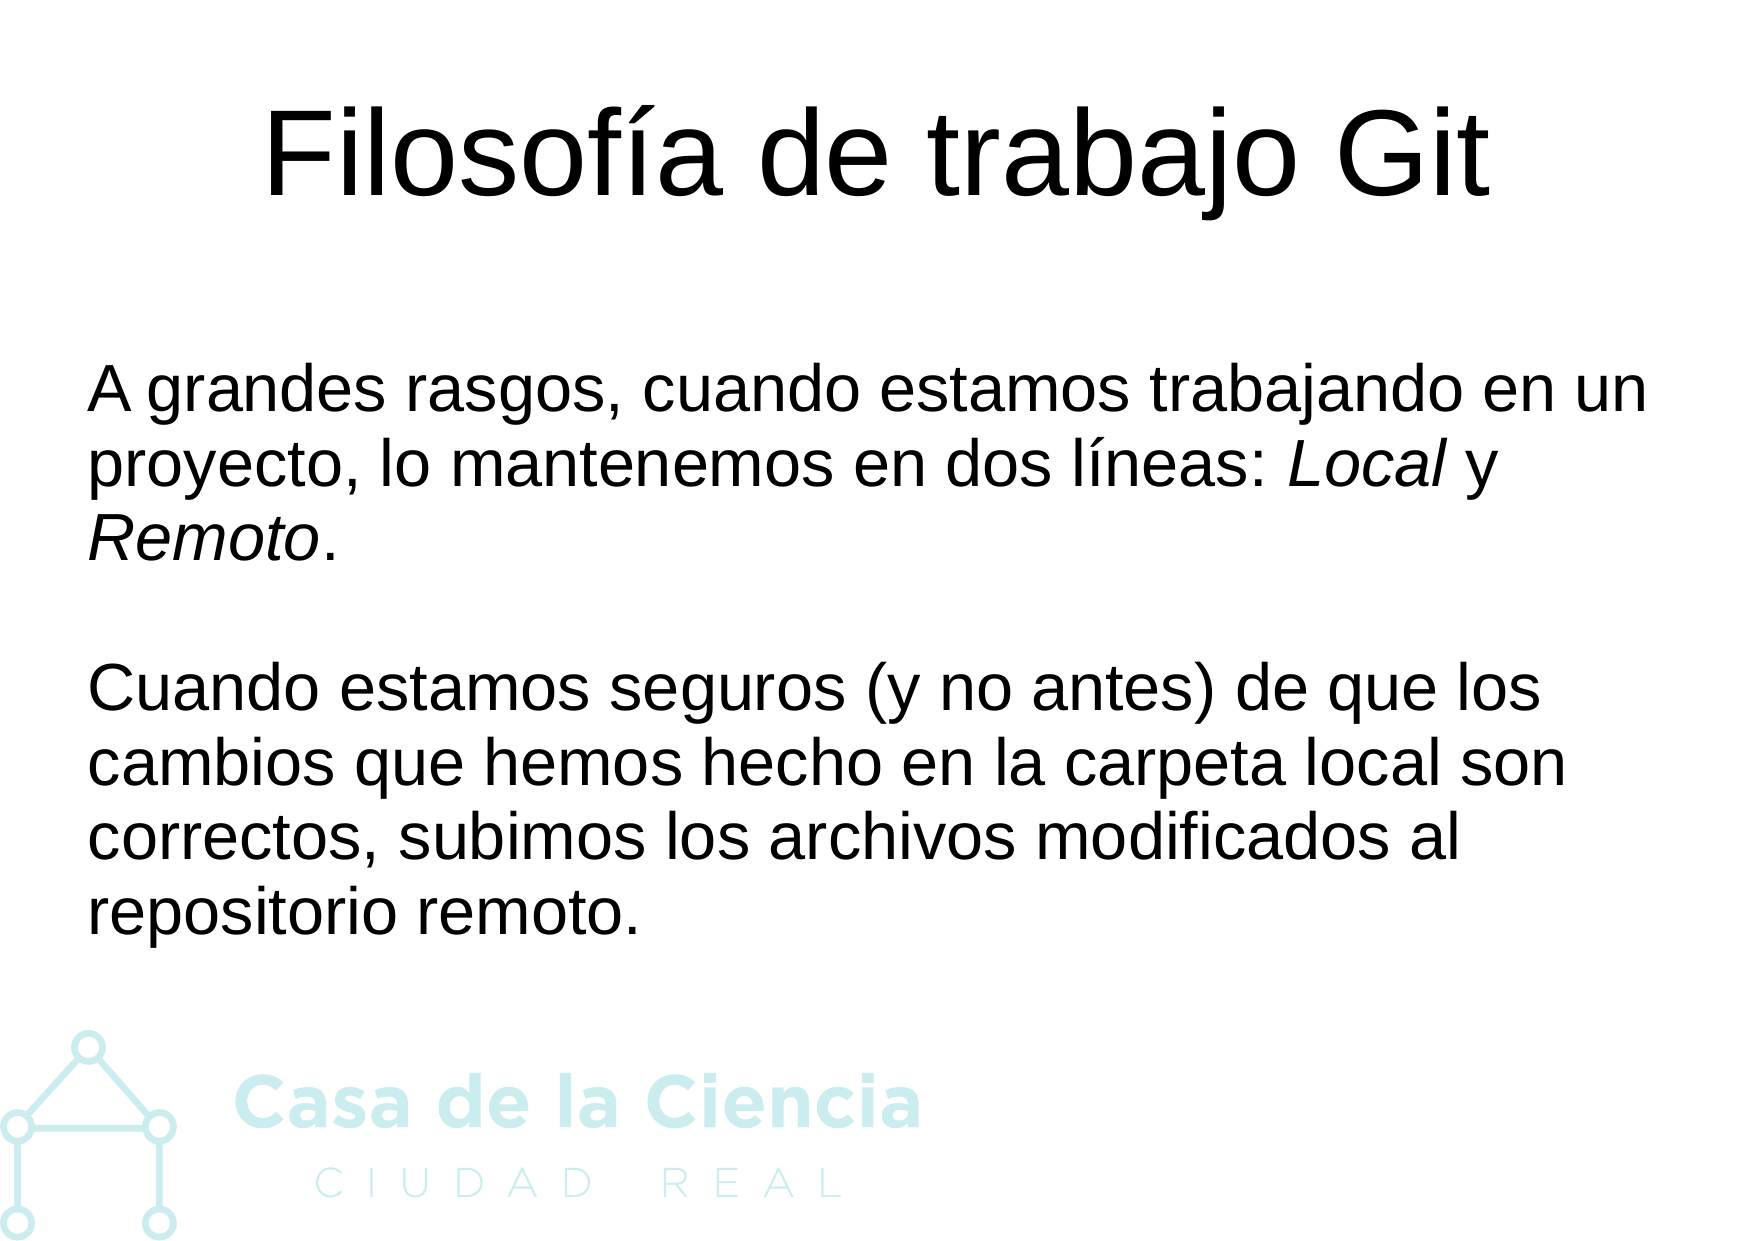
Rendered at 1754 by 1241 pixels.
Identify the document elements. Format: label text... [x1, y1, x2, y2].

subtitle A grandes rasgos, cuando estamos trabajando en un proyecto, lo mantenemos en dos líneas: Local y Remoto. Cuando estamos seguros (y no antes) de que los cambios que hemos hecho en la carpeta local son correctos, subimos los archivos modificados al repositorio remoto. [87, 290, 1667, 1010]
title Filosofía de trabajo Git [87, 49, 1667, 257]
